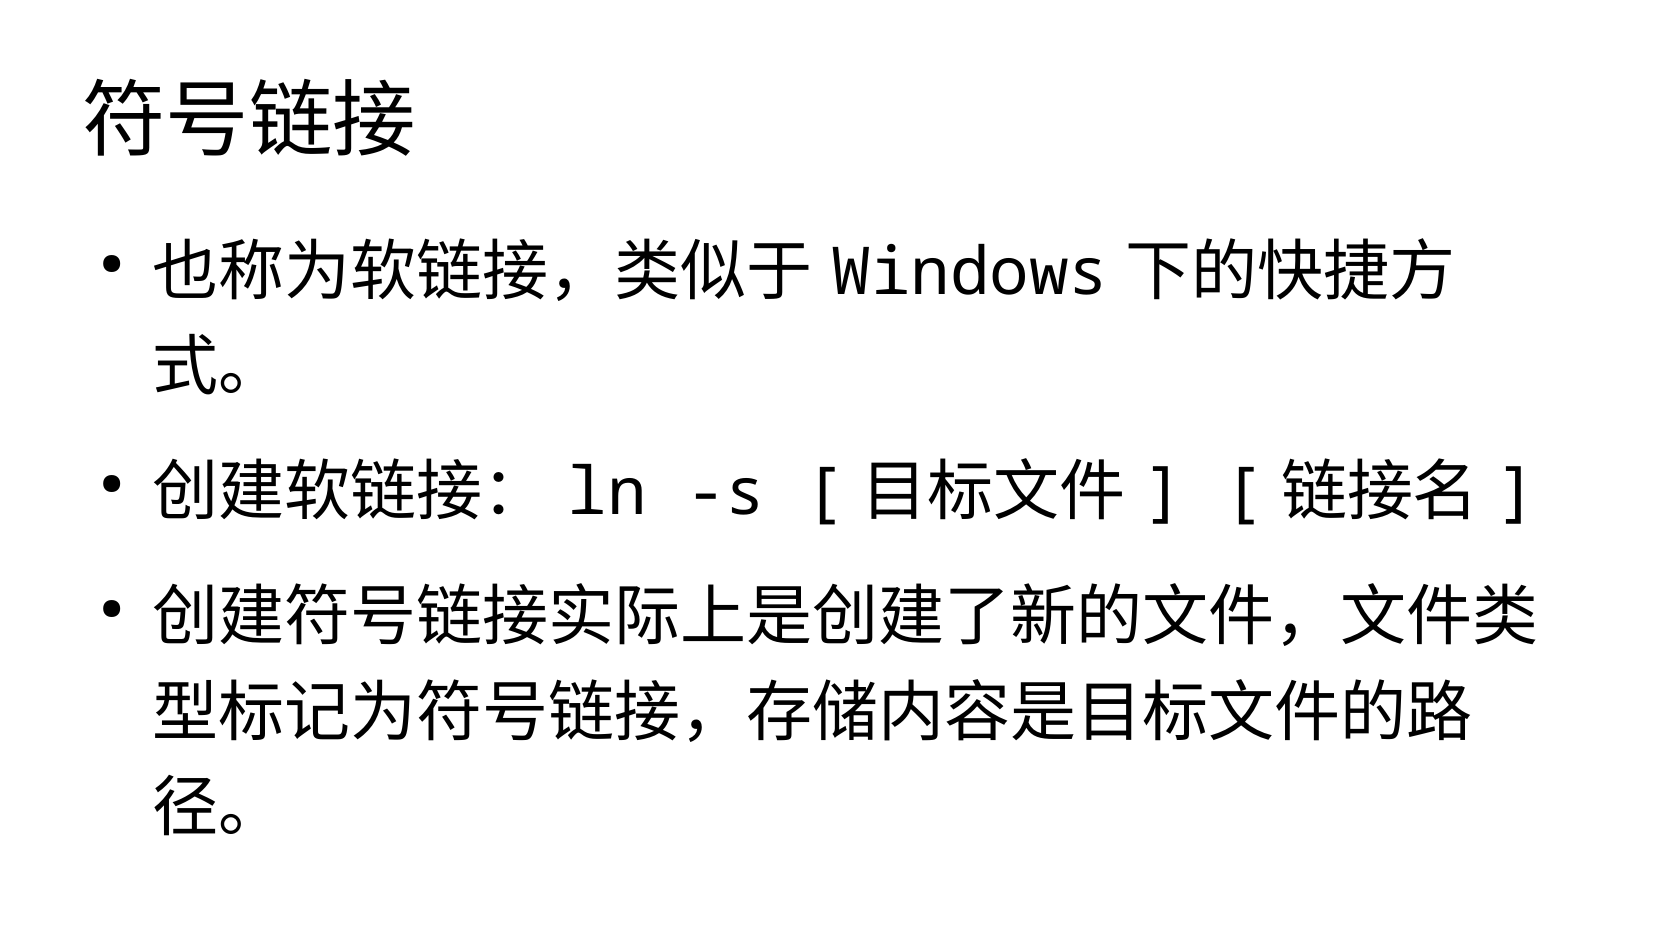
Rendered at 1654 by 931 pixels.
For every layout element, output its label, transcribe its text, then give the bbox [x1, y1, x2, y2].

title 符号链接 [82, 37, 1571, 189]
list 也称为软链接，类似于Windows下的快捷方式。 创建软链接：ln -s [目标文件] [链接名] 创建符号链接实际上是创建了新的文件，文件类型标记为符号链接，存储内容是目标文件的路径。 [82, 217, 1571, 851]
